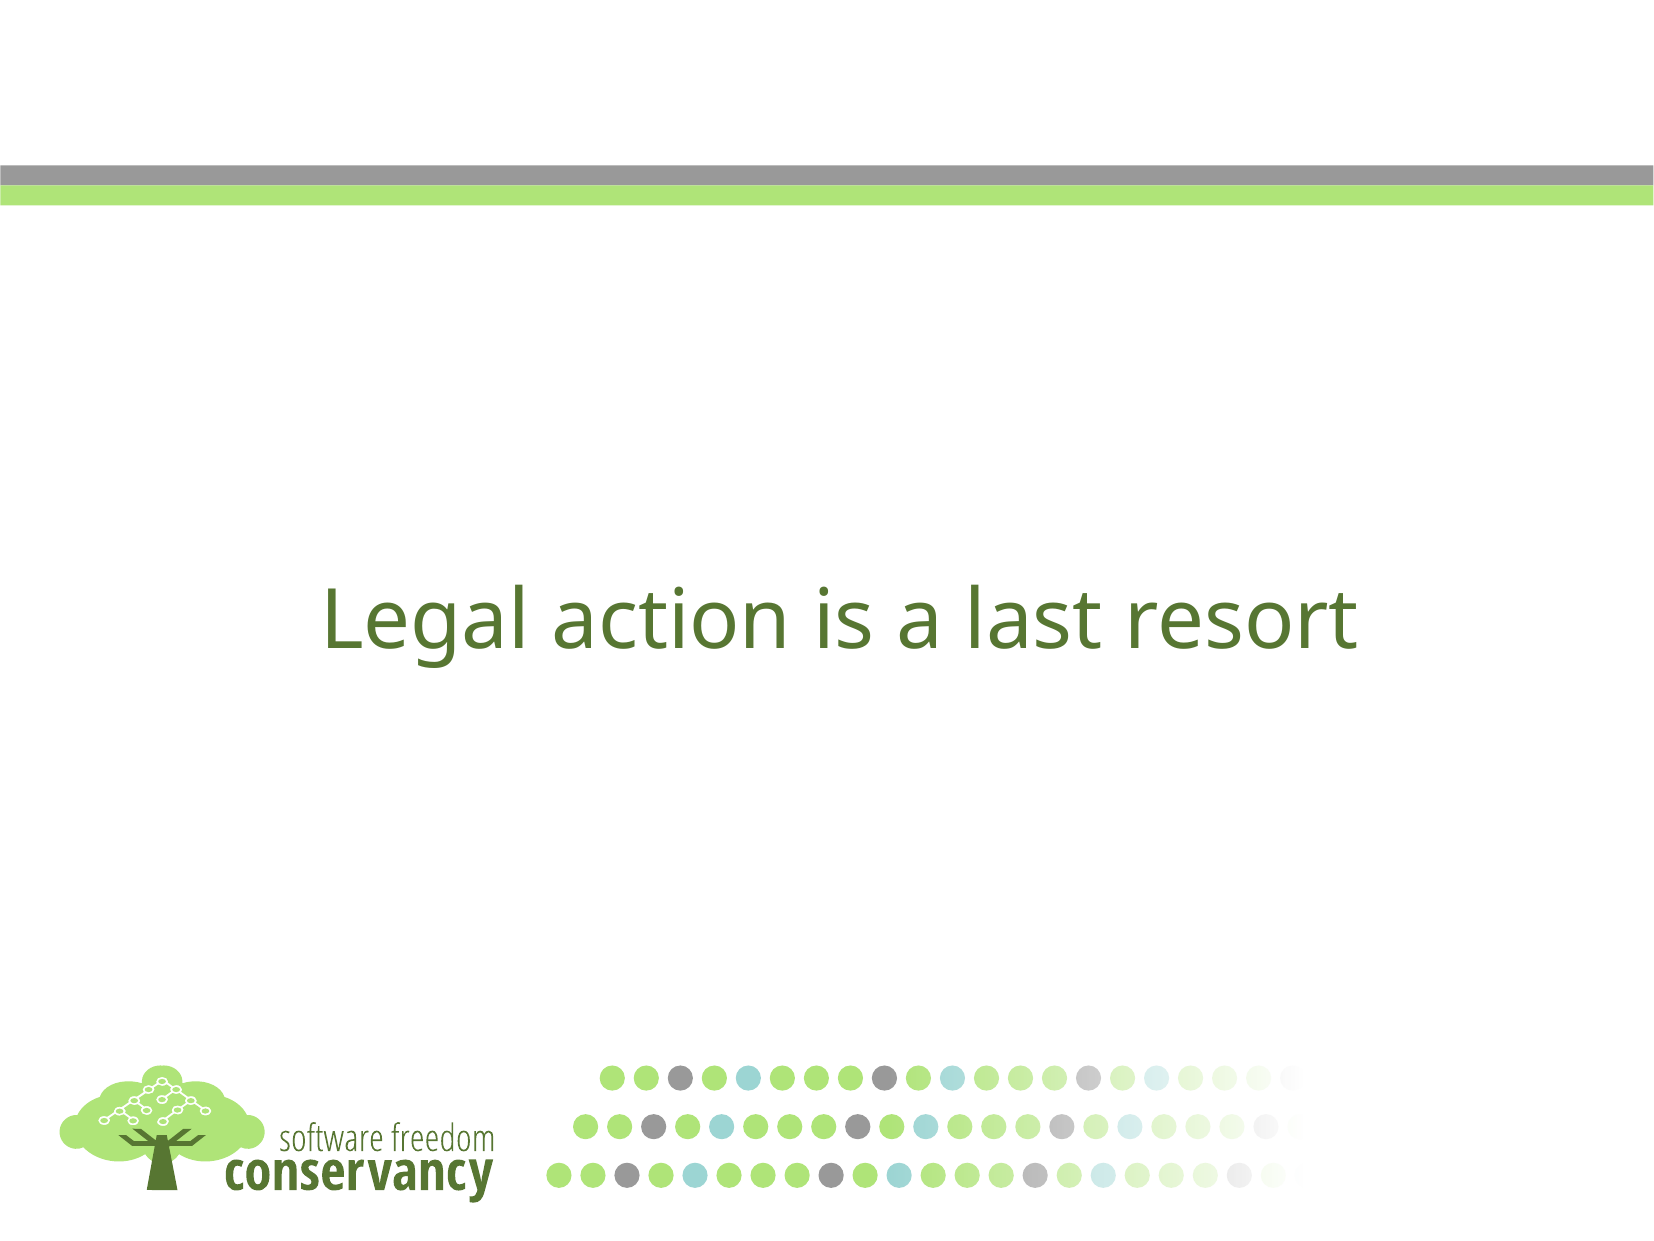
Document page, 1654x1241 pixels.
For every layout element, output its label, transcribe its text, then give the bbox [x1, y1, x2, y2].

title Legal action is a last resort [135, 512, 1516, 721]
